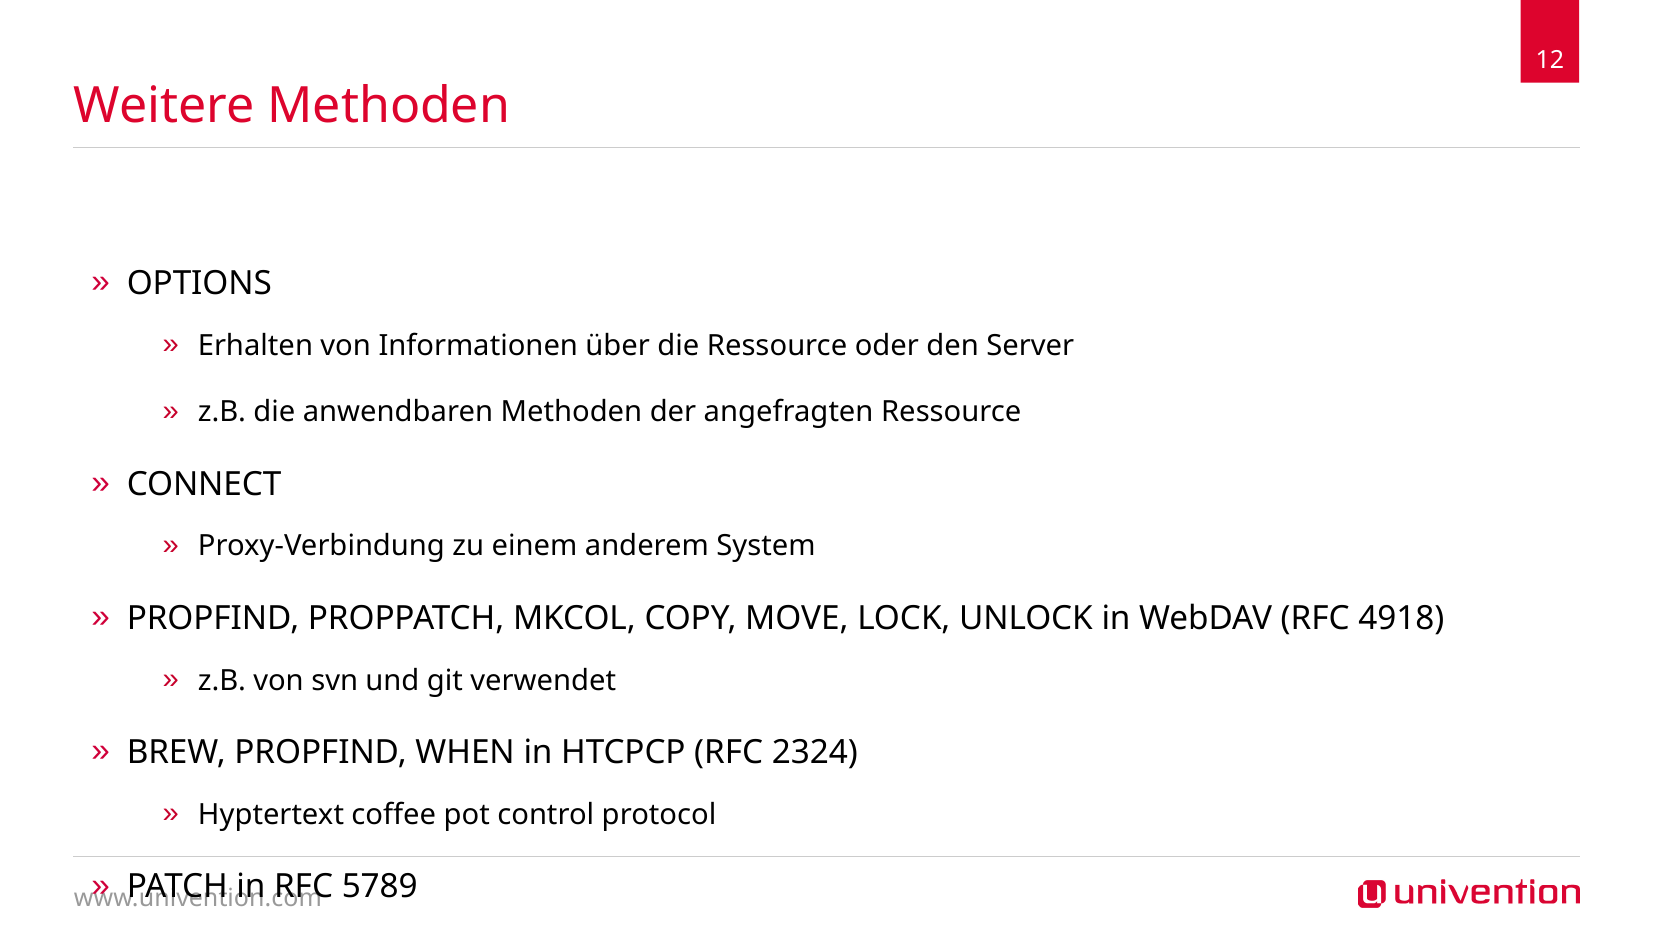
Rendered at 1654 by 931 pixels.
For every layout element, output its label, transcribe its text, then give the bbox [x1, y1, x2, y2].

picture [1358, 879, 1580, 908]
title Weitere Methoden [73, 59, 1580, 148]
list OPTIONS Erhalten von Informationen über die Ressource oder den Server z.B. die anwendbaren Methoden der angefragten Ressource CONNECT Proxy-Verbindung zu einem anderem System PROPFIND, PROPPATCH, MKCOL, COPY, MOVE, LOCK, UNLOCK in WebDAV (RFC 4918) z.B. von svn und git verwendet BREW, PROPFIND, WHEN in HTCPCP (RFC 2324) Hyptertext coffee pot control protocol PATCH in RFC 5789 [73, 236, 1580, 827]
